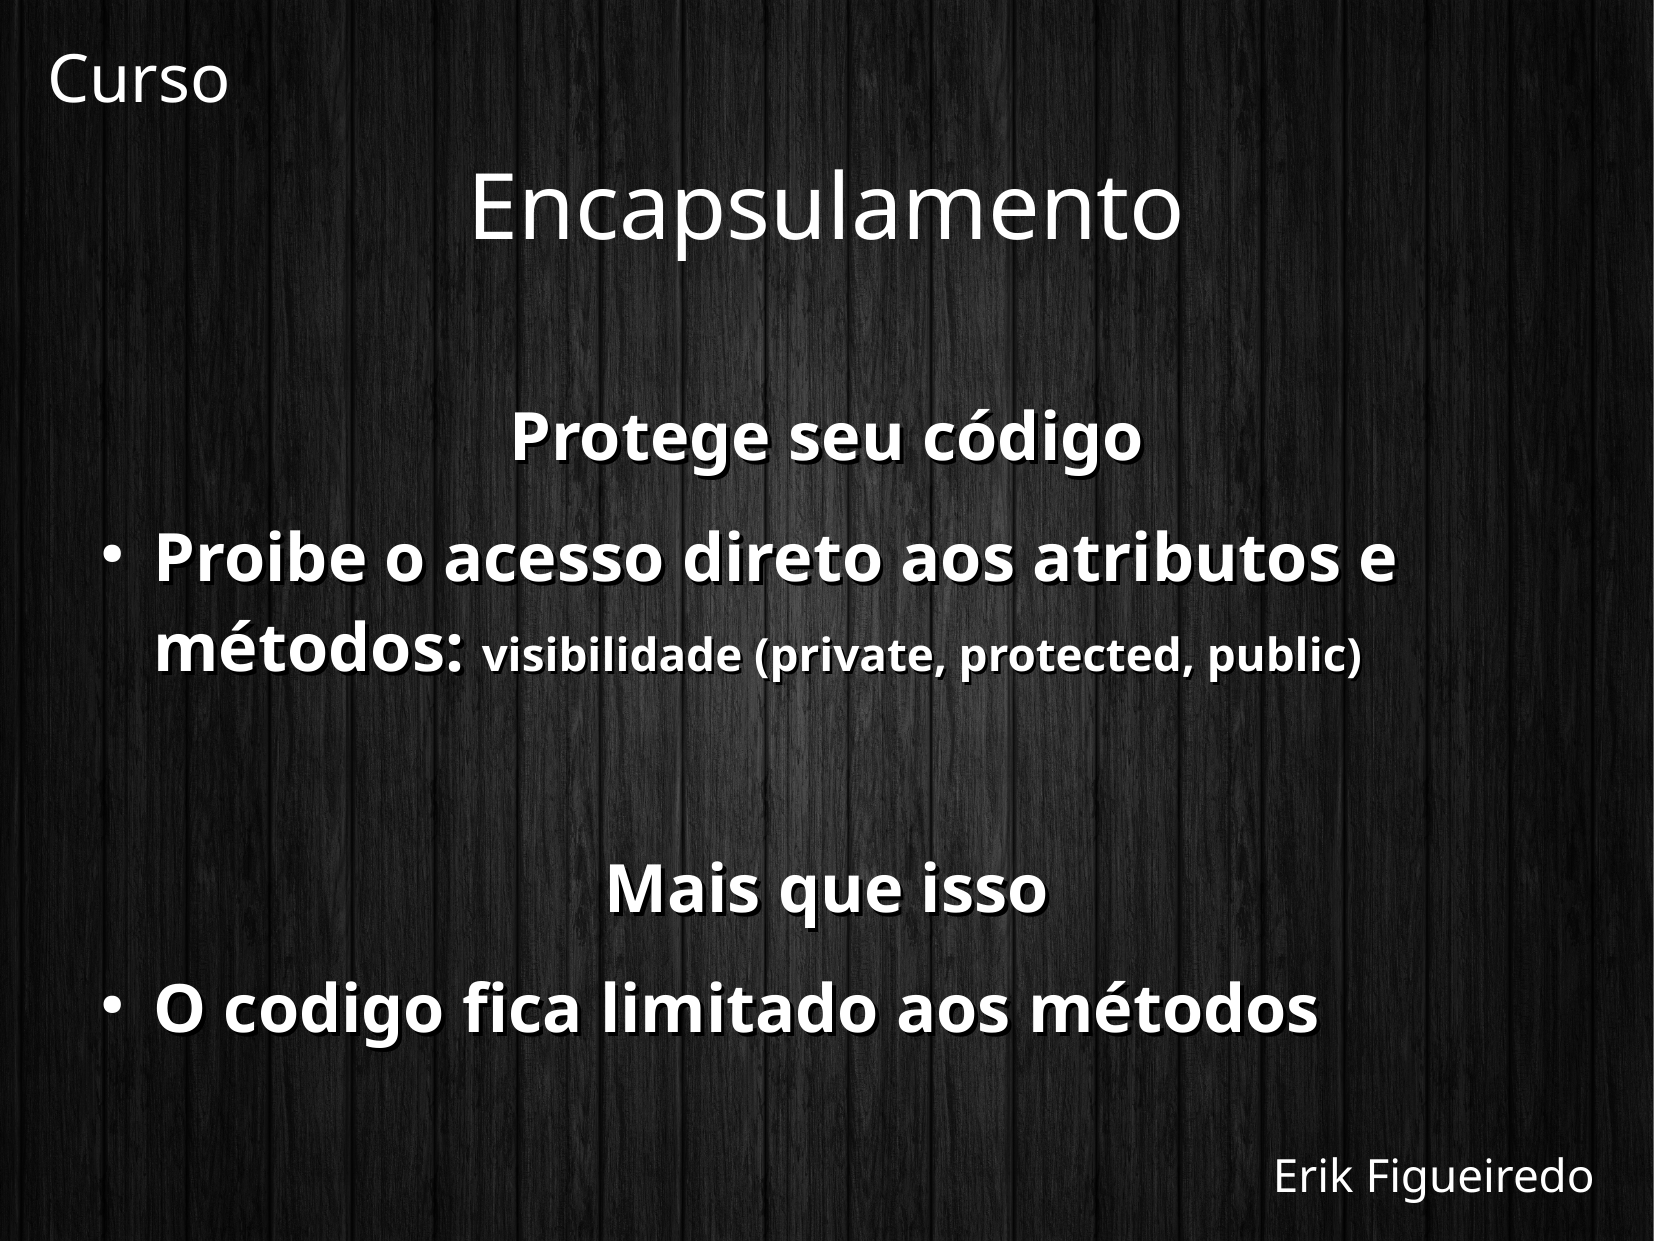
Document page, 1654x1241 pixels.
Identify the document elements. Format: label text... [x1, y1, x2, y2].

list Protege seu código Proibe o acesso direto aos atributos e métodos: visibilidade (private, protected, public) Mais que isso O codigo fica limitado aos métodos [82, 311, 1571, 1131]
title Encapsulamento [82, 129, 1571, 278]
text_box Erik Figueiredo [768, 1133, 1595, 1217]
text_box Curso [47, 35, 1087, 119]
picture [0, 0, 1654, 1241]
